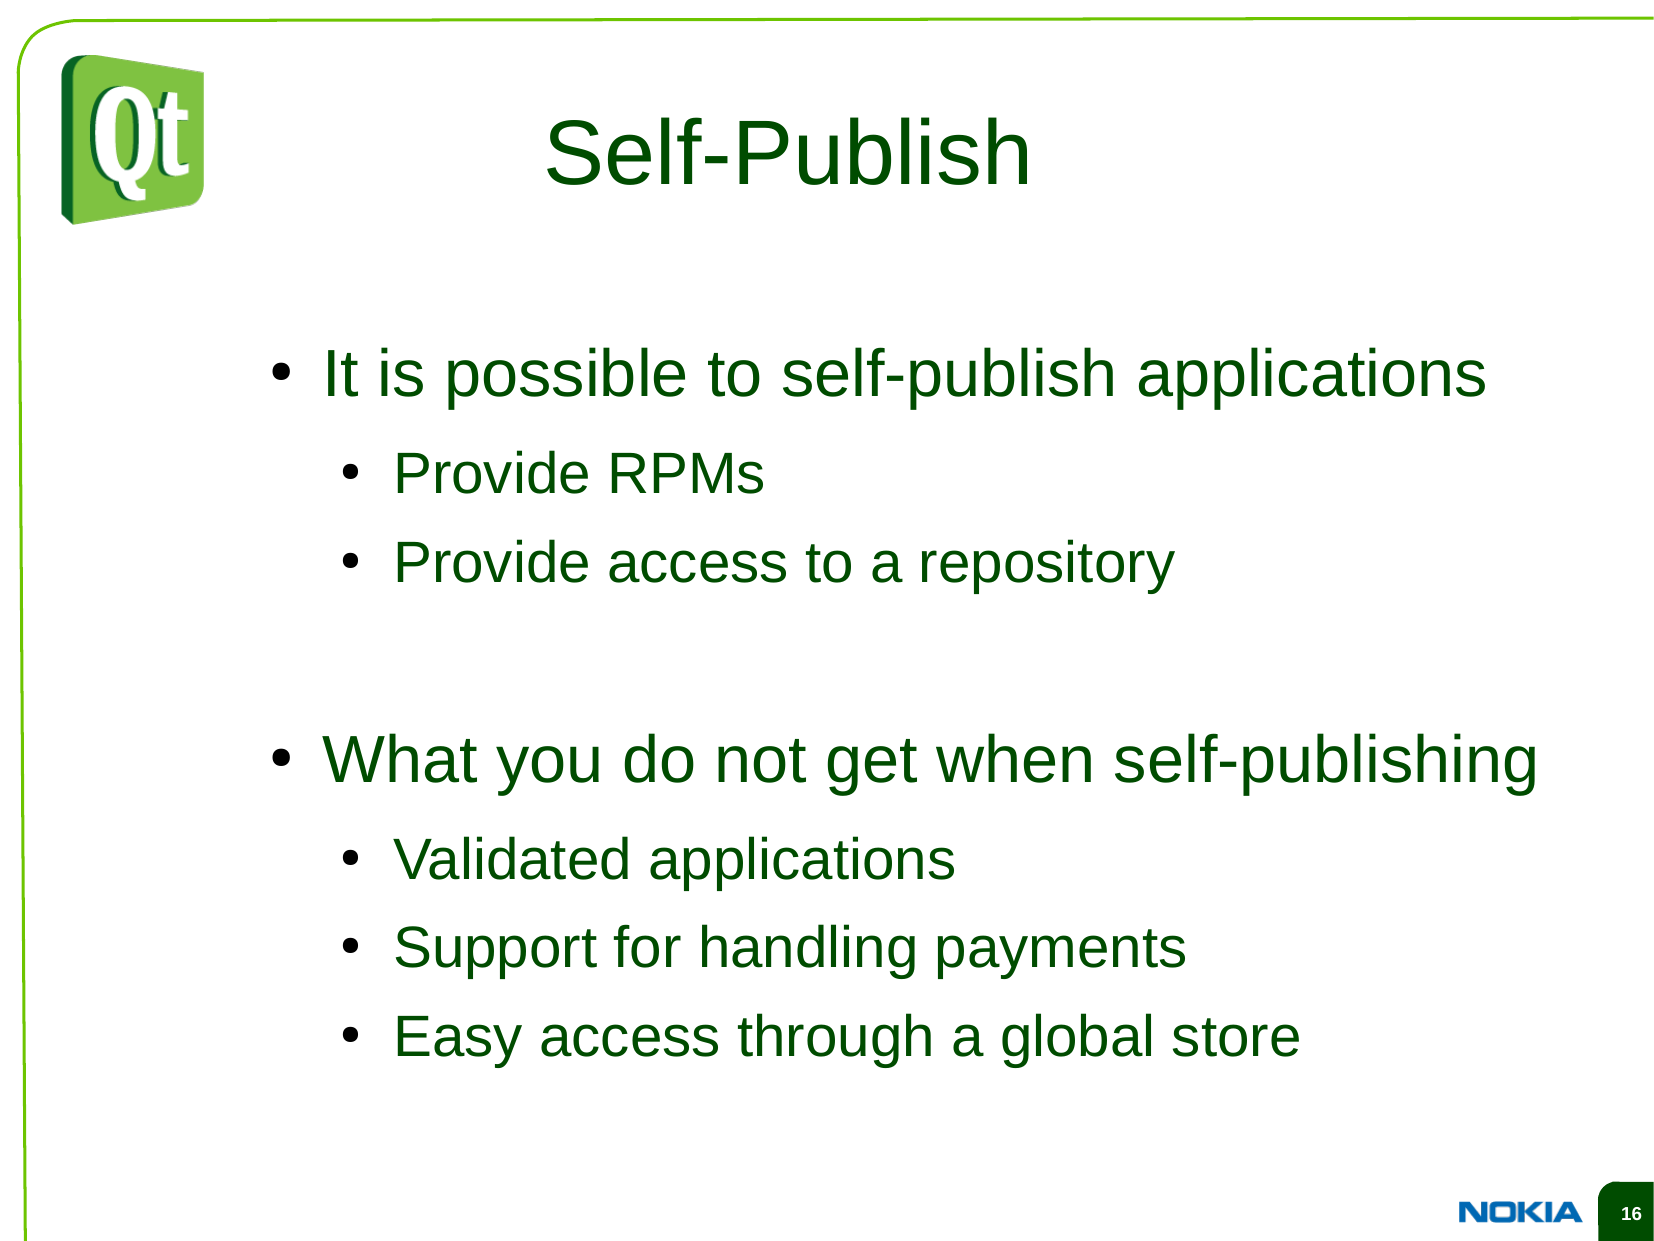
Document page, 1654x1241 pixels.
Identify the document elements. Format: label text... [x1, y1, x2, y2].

picture [1459, 1201, 1583, 1223]
picture [61, 55, 204, 225]
list It is possible to self-publish applications Provide RPMs Provide access to a repository What you do not get when self-publishing Validated applications Support for handling payments Easy access through a global store [251, 336, 1571, 1155]
title Self-Publish [251, 49, 1327, 257]
